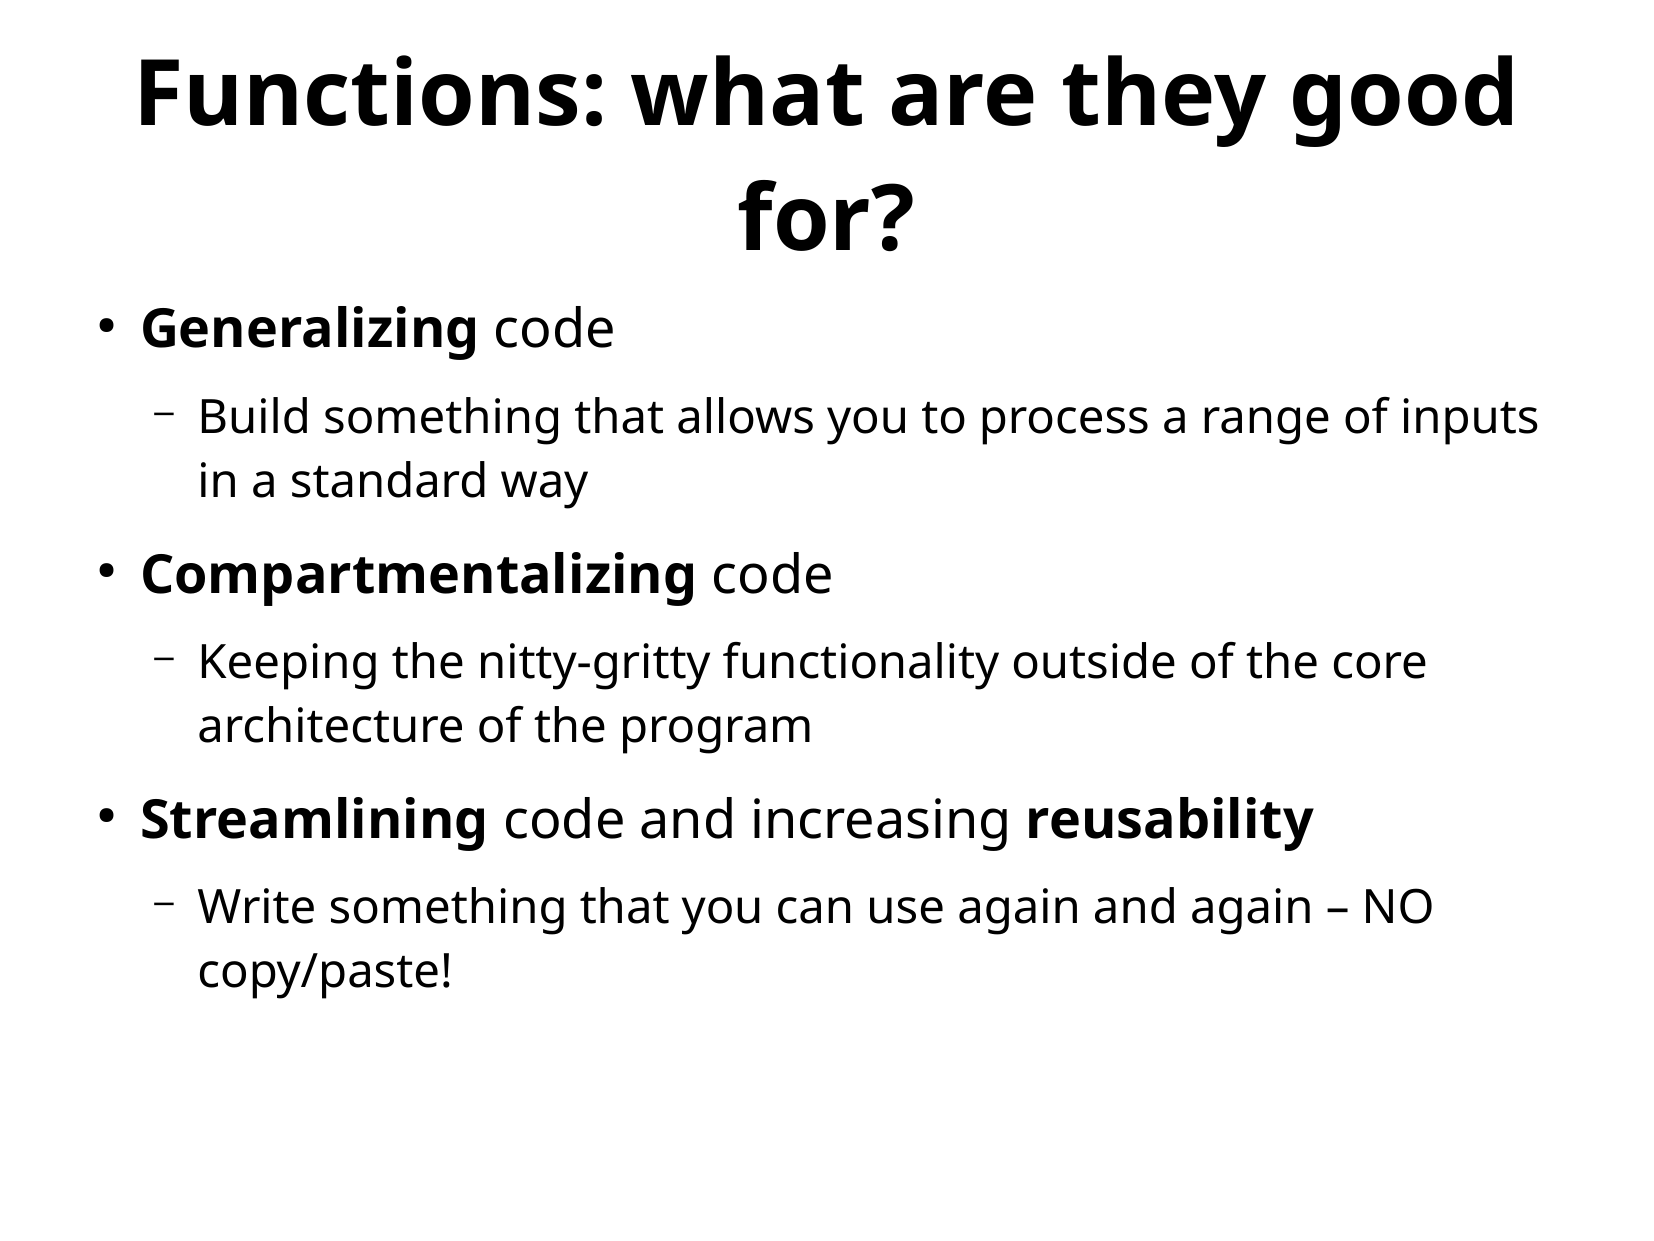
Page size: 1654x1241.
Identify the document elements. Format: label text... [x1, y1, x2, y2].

title Functions: what are they good for? [82, 49, 1571, 257]
list Generalizing code Build something that allows you to process a range of inputs in a standard way Compartmentalizing code Keeping the nitty-gritty functionality outside of the core architecture of the program Streamlining code and increasing reusability Write something that you can use again and again – NO copy/paste! [82, 290, 1571, 1010]
